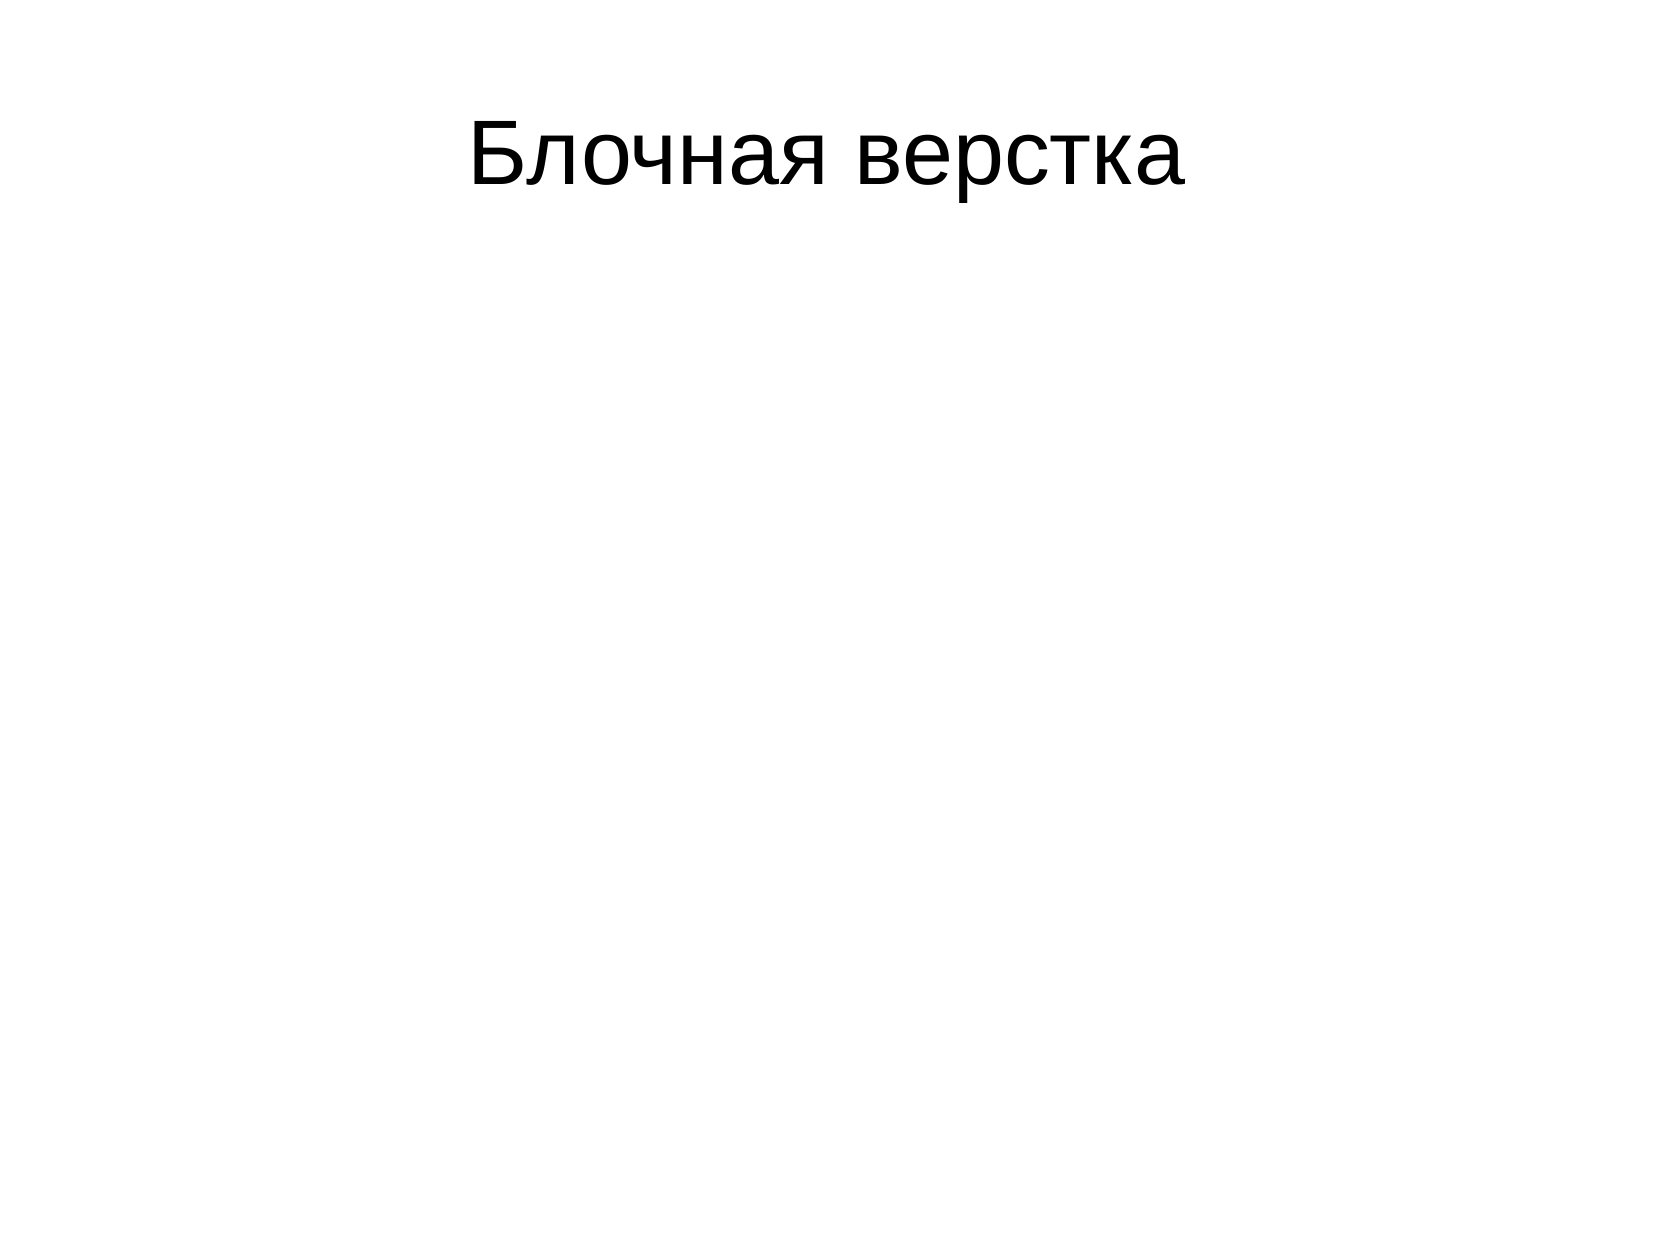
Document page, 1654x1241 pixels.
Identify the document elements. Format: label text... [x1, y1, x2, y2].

title Блочная верстка [82, 49, 1571, 257]
